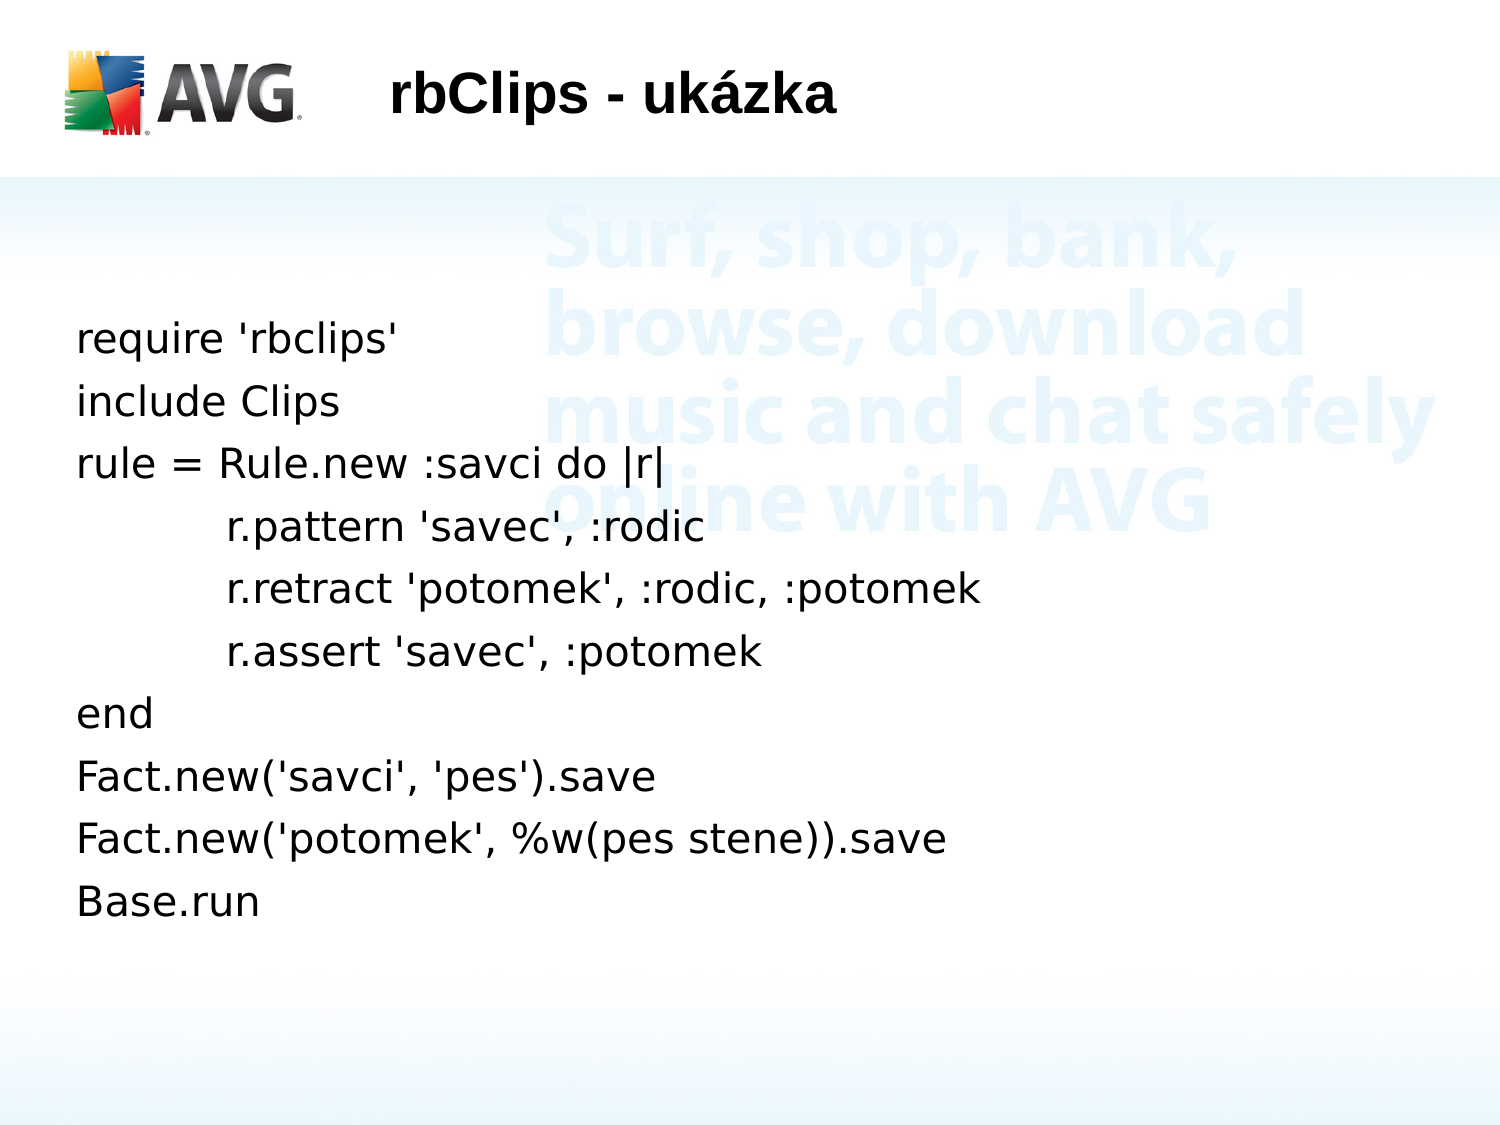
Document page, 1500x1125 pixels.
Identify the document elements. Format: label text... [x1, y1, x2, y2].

subtitle require 'rbclips' include Clips rule = Rule.new :savci do |r| r.pattern 'savec', :rodic r.retract 'potomek', :rodic, :potomek r.assert 'savec', :potomek end Fact.new('savci', 'pes').save Fact.new('potomek', %w(pes stene)).save Base.run [75, 224, 1426, 1012]
picture [0, 0, 1500, 1125]
title rbClips - ukázka [375, 37, 1463, 143]
